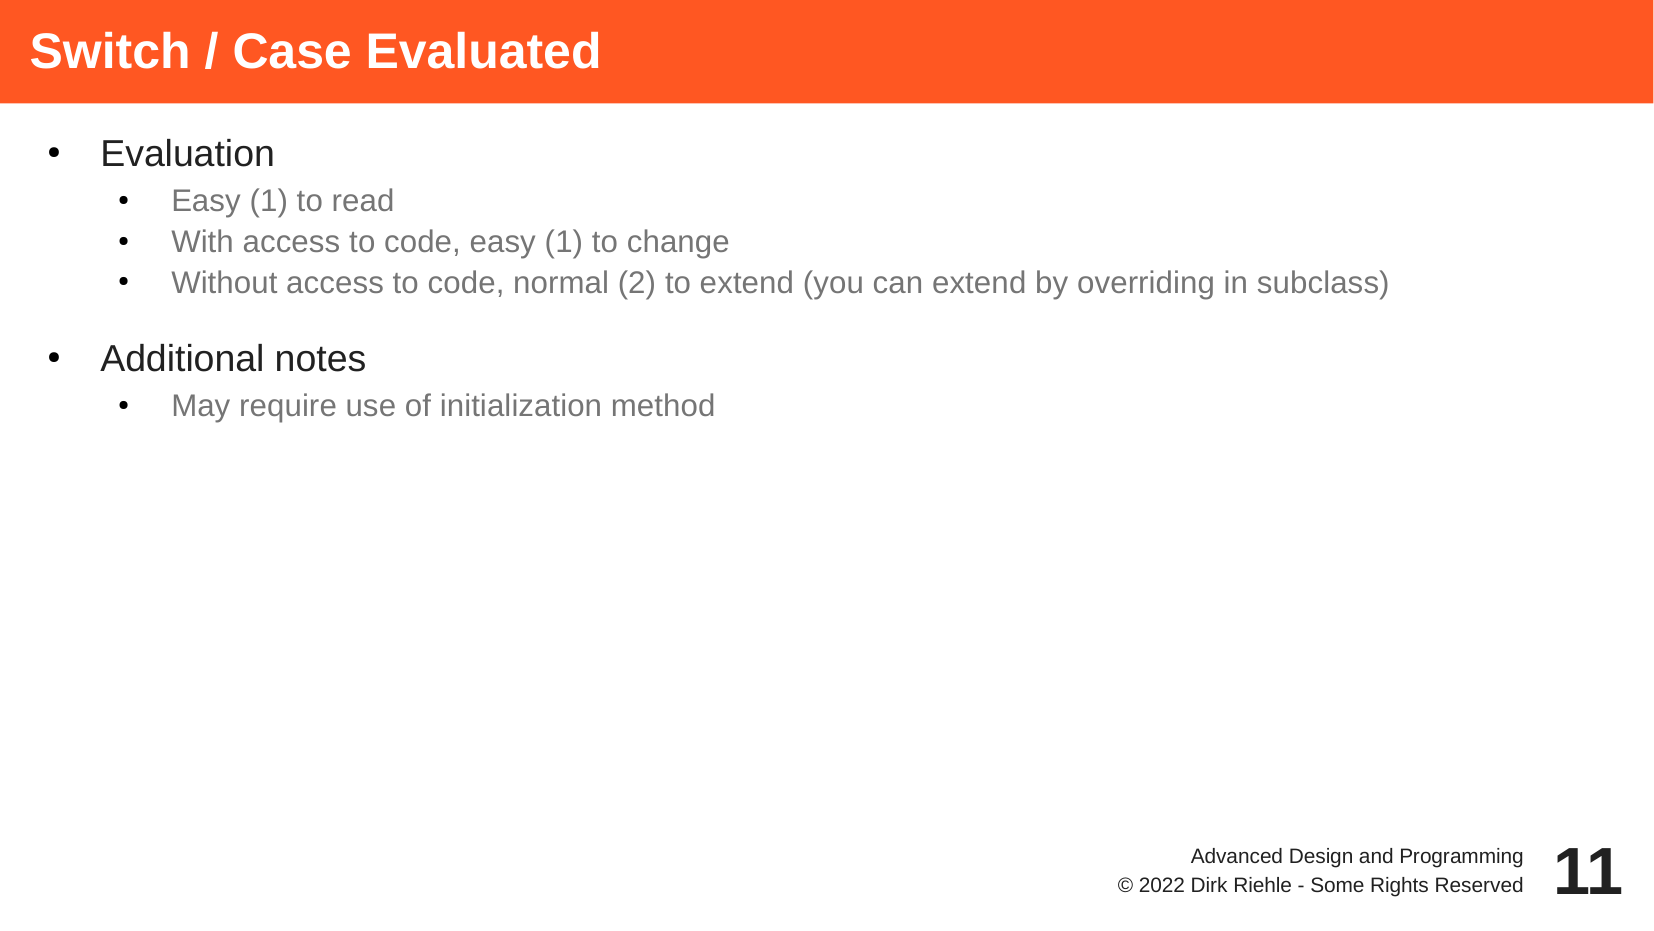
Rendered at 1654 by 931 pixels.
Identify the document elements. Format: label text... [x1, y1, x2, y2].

title Switch / Case Evaluated [0, 0, 1654, 104]
list Evaluation Easy (1) to read With access to code, easy (1) to change Without access to code, normal (2) to extend (you can extend by overriding in subclass) Additional notes May require use of initialization method [29, 132, 1625, 813]
